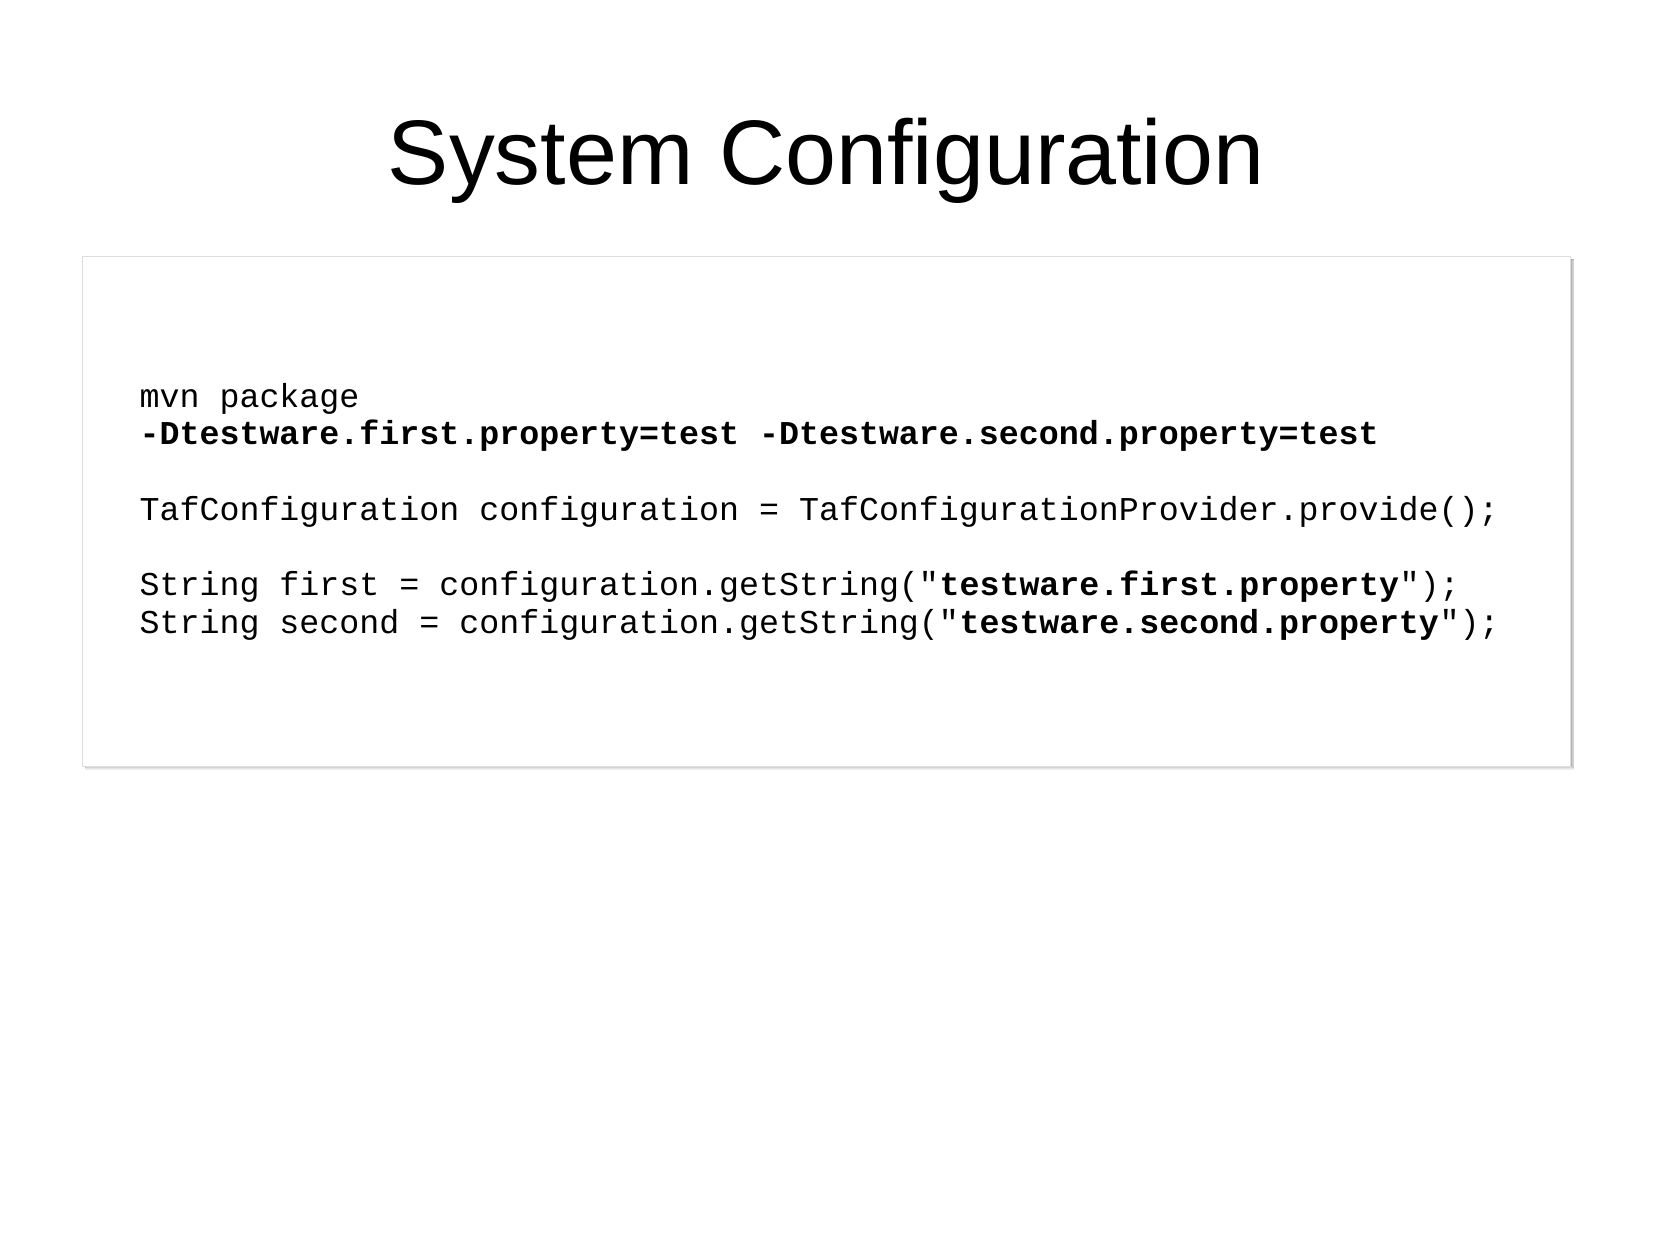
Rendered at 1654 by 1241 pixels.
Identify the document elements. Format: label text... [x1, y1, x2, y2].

subtitle mvn package -Dtestware.first.property=test -Dtestware.second.property=test TafConfiguration configuration = TafConfigurationProvider.provide(); String first = configuration.getString("testware.first.property"); String second = configuration.getString("testware.second.property"); [82, 256, 1571, 767]
title System Configuration [82, 49, 1571, 256]
